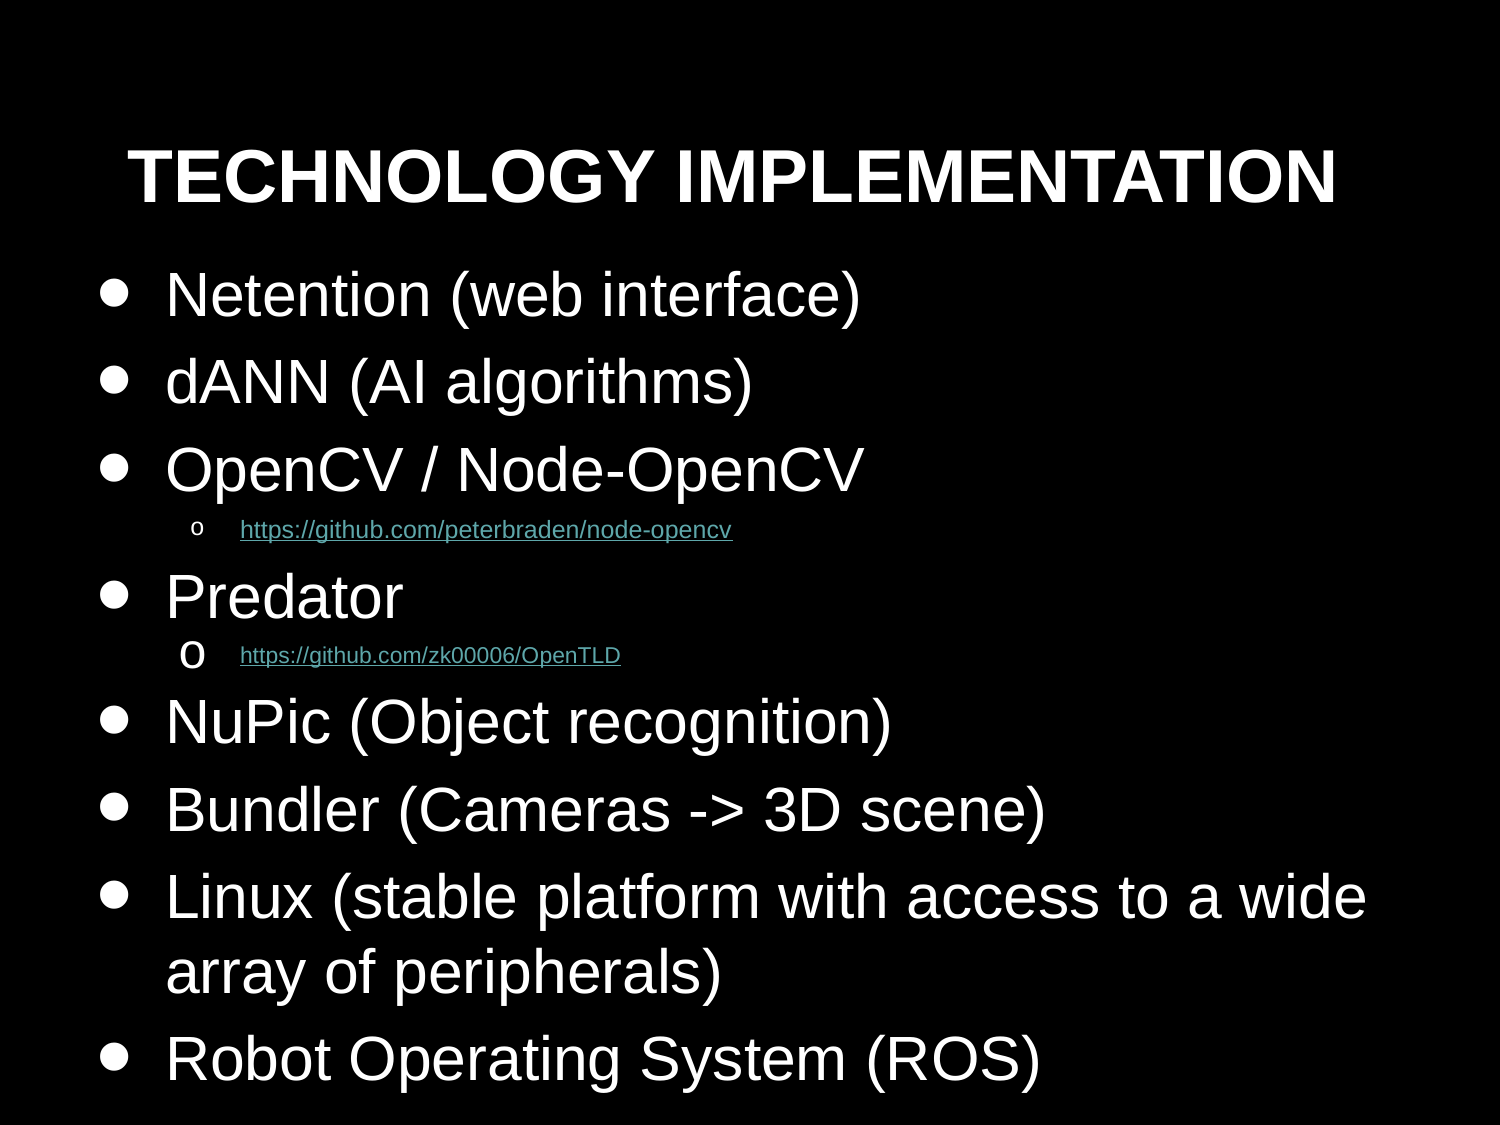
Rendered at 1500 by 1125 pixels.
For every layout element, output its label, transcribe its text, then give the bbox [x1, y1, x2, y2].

title TECHNOLOGY IMPLEMENTATION [75, 45, 1425, 233]
list Netention (web interface) dANN (AI algorithms) OpenCV / Node-OpenCV https://github.com/peterbraden/node-opencv Predator https://github.com/zk00006/OpenTLD NuPic (Object recognition) Bundler (Cameras -> 3D scene) Linux (stable platform with access to a wide array of peripherals) Robot Operating System (ROS) [75, 238, 1425, 1054]
